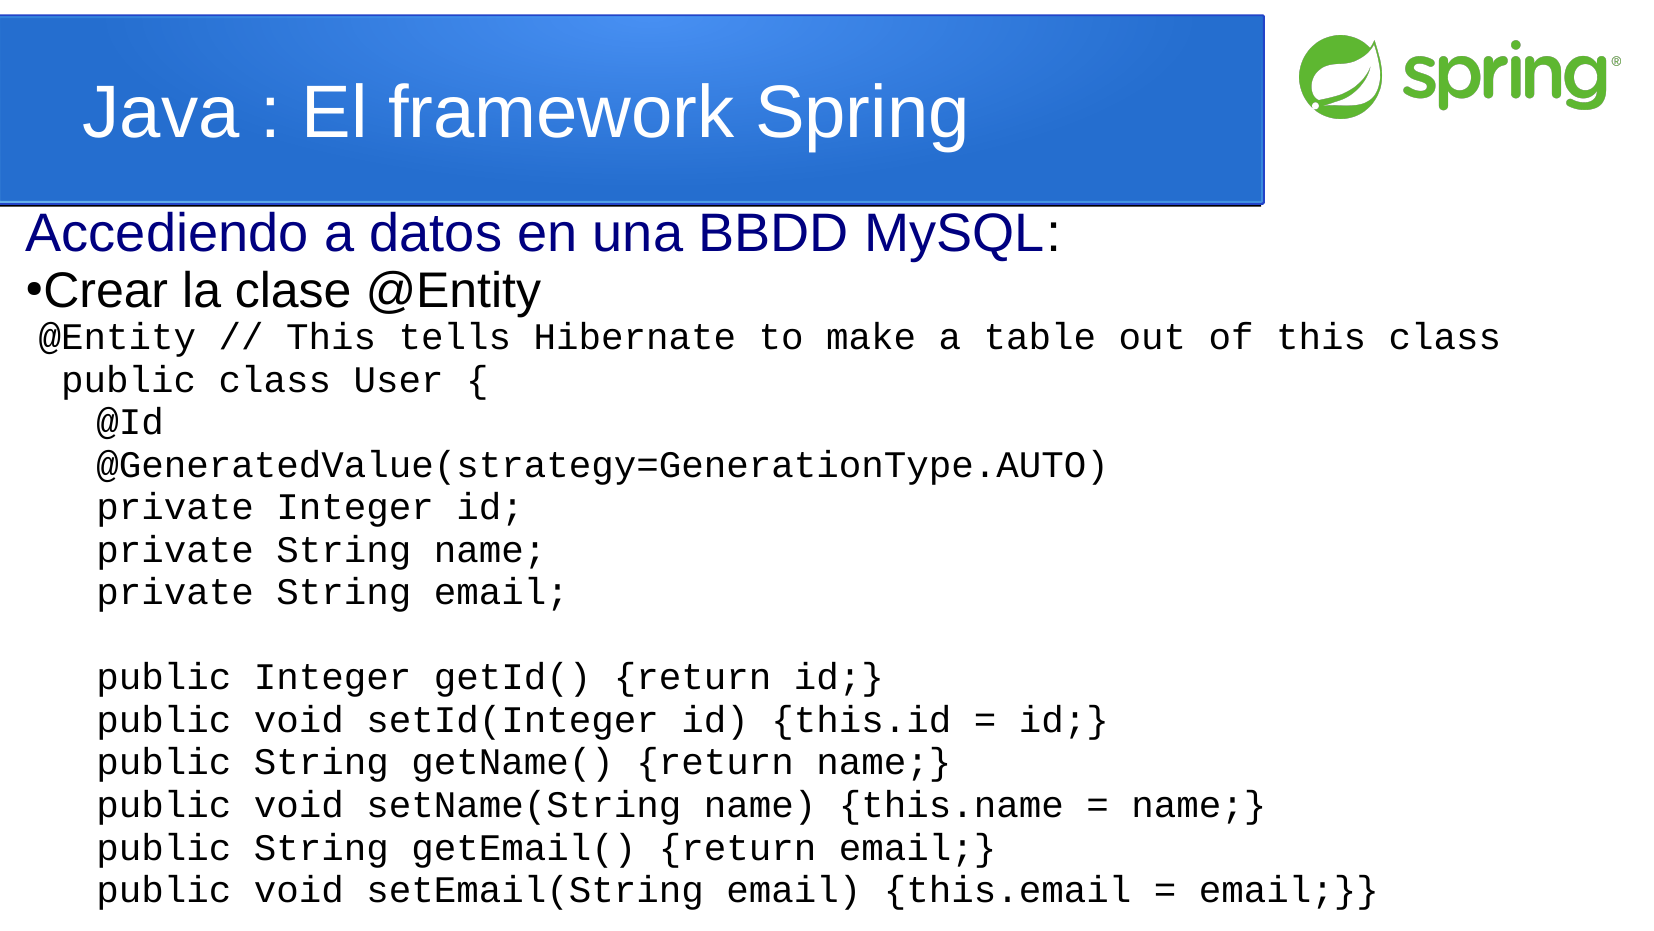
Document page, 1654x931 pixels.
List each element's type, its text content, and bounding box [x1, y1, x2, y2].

subtitle Accediendo a datos en una BBDD MySQL: Crear la clase @Entity @Entity // This tells Hibernate to make a table out of this class public class User { @Id @GeneratedValue(strategy=GenerationType.AUTO) private Integer id; private String name; private String email; public Integer getId() {return id;} public void setId(Integer id) {this.id = id;} public String getName() {return name;} public void setName(String name) {this.name = name;} public String getEmail() {return email;} public void setEmail(String email) {this.email = email;}} [25, 141, 1644, 931]
picture [1299, 35, 1621, 119]
title Java : El framework Spring [82, 35, 1235, 141]
